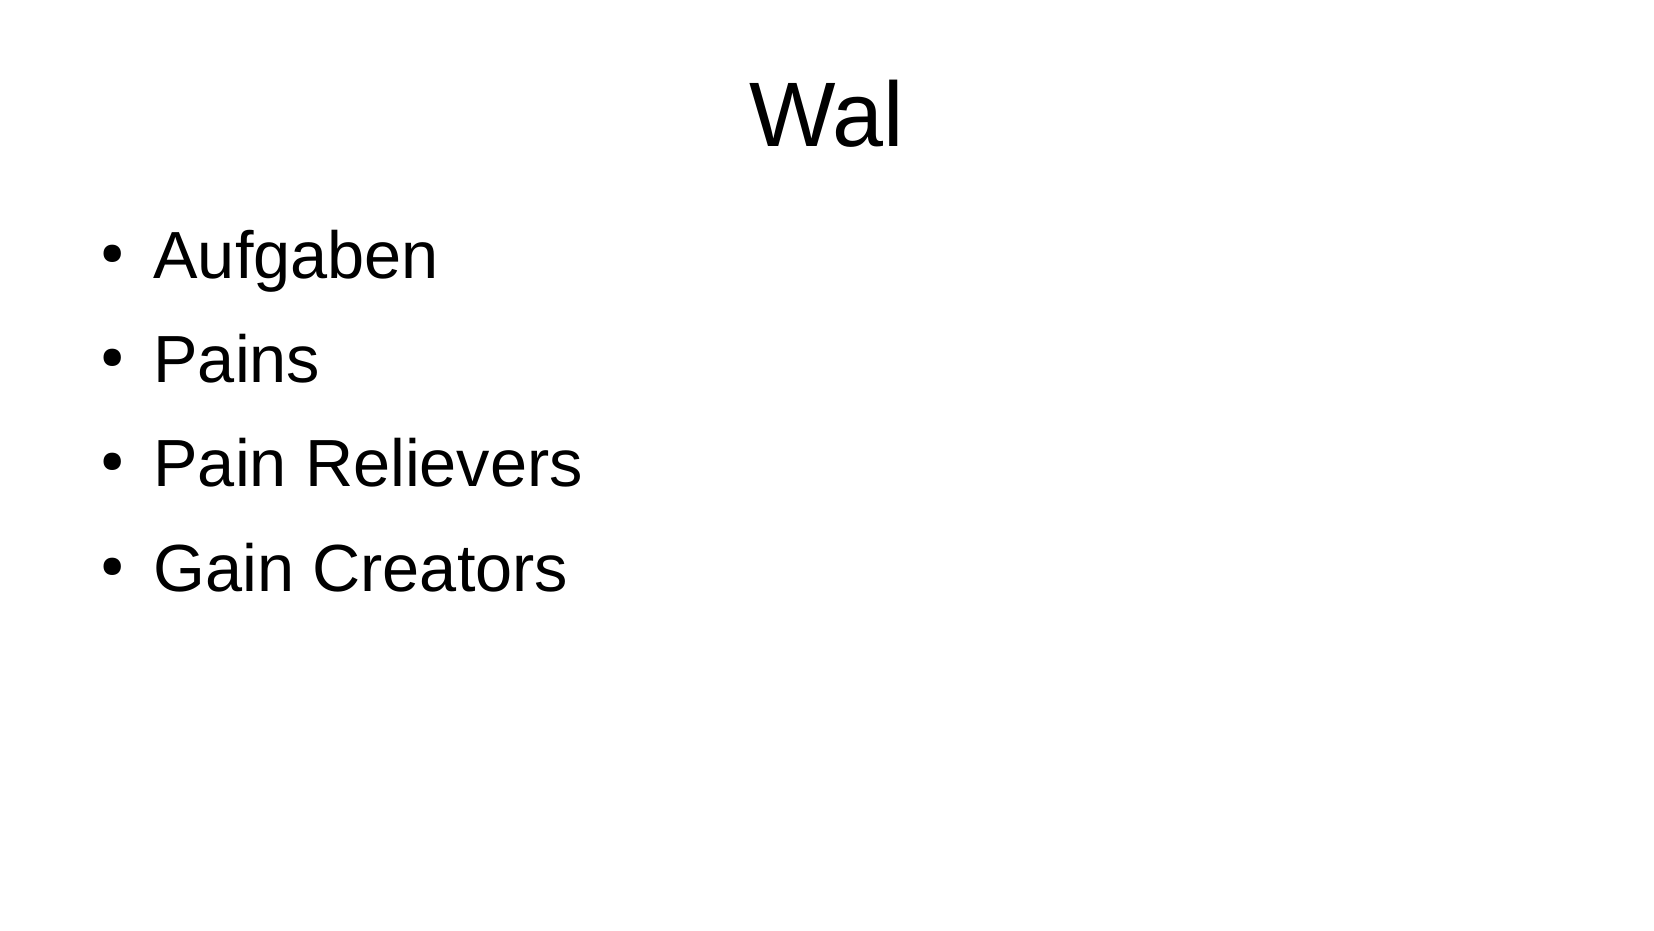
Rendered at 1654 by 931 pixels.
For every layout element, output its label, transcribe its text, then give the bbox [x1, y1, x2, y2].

title Wal [82, 37, 1571, 193]
list Aufgaben Pains Pain Relievers Gain Creators [82, 217, 1571, 916]
